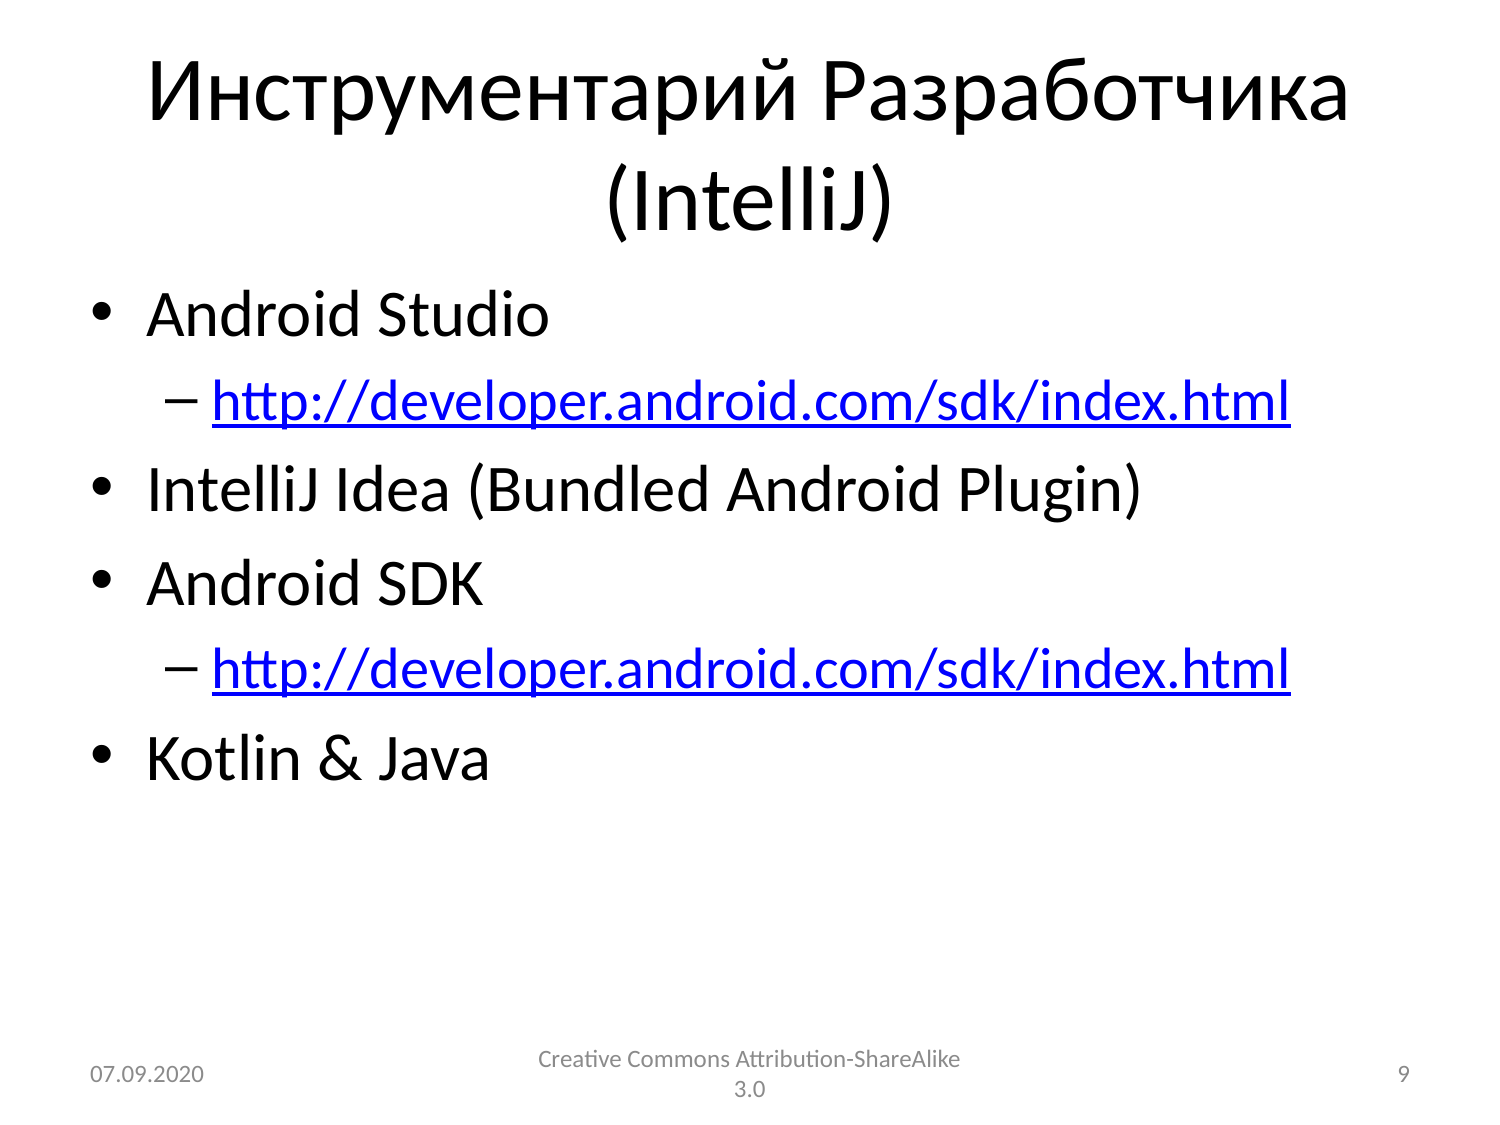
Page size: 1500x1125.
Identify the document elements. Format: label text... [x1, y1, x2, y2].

footer Creative Commons Attribution-ShareAlike 3.0 [512, 1042, 988, 1103]
title Инструментарий Разработчика (IntelliJ) [75, 45, 1425, 233]
slide_number <number> [1074, 1042, 1425, 1103]
list Android Studio http://developer.android.com/sdk/index.html IntelliJ Idea (Bundled Android Plugin) Android SDK http://developer.android.com/sdk/index.html Kotlin & Java [75, 262, 1425, 1005]
